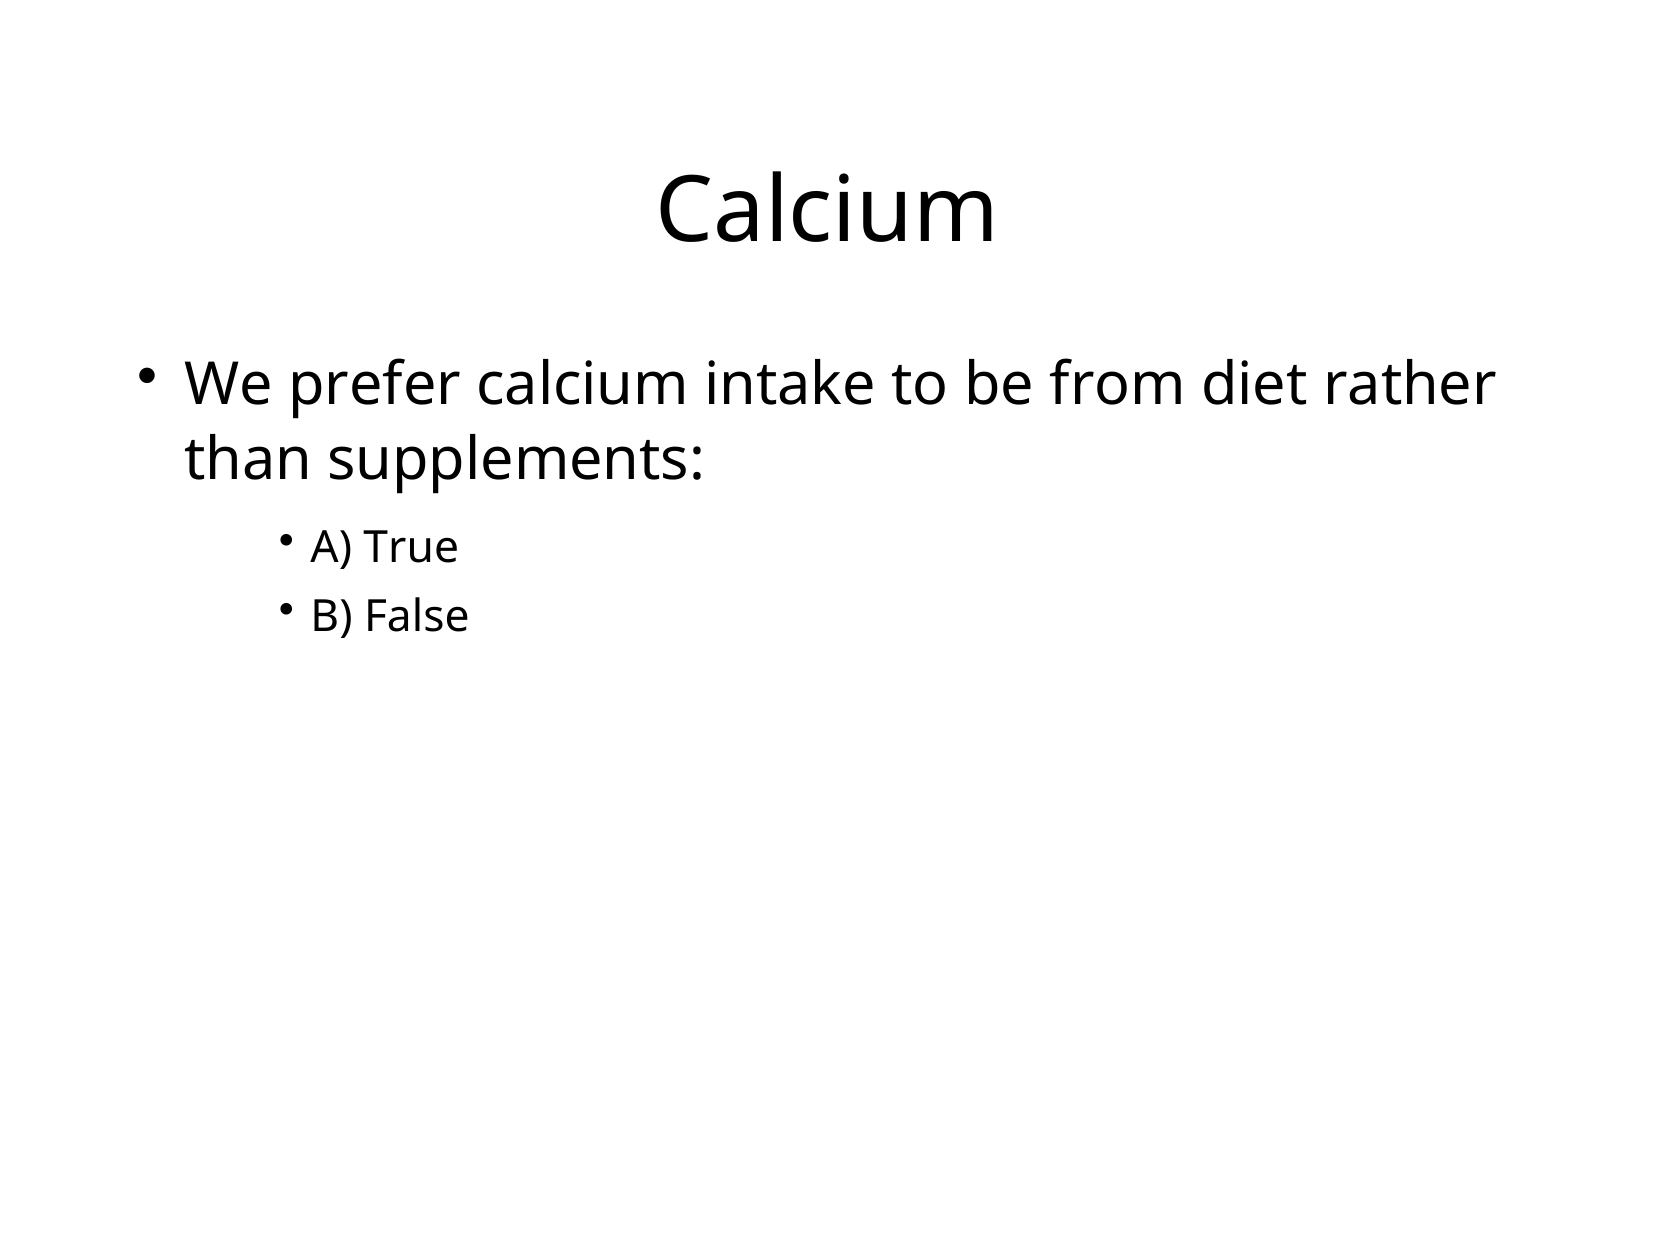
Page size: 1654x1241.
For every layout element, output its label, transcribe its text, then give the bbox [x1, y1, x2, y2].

title Calcium [121, 155, 1534, 258]
list We prefer calcium intake to be from diet rather than supplements: A) True B) False [121, 344, 1534, 646]
